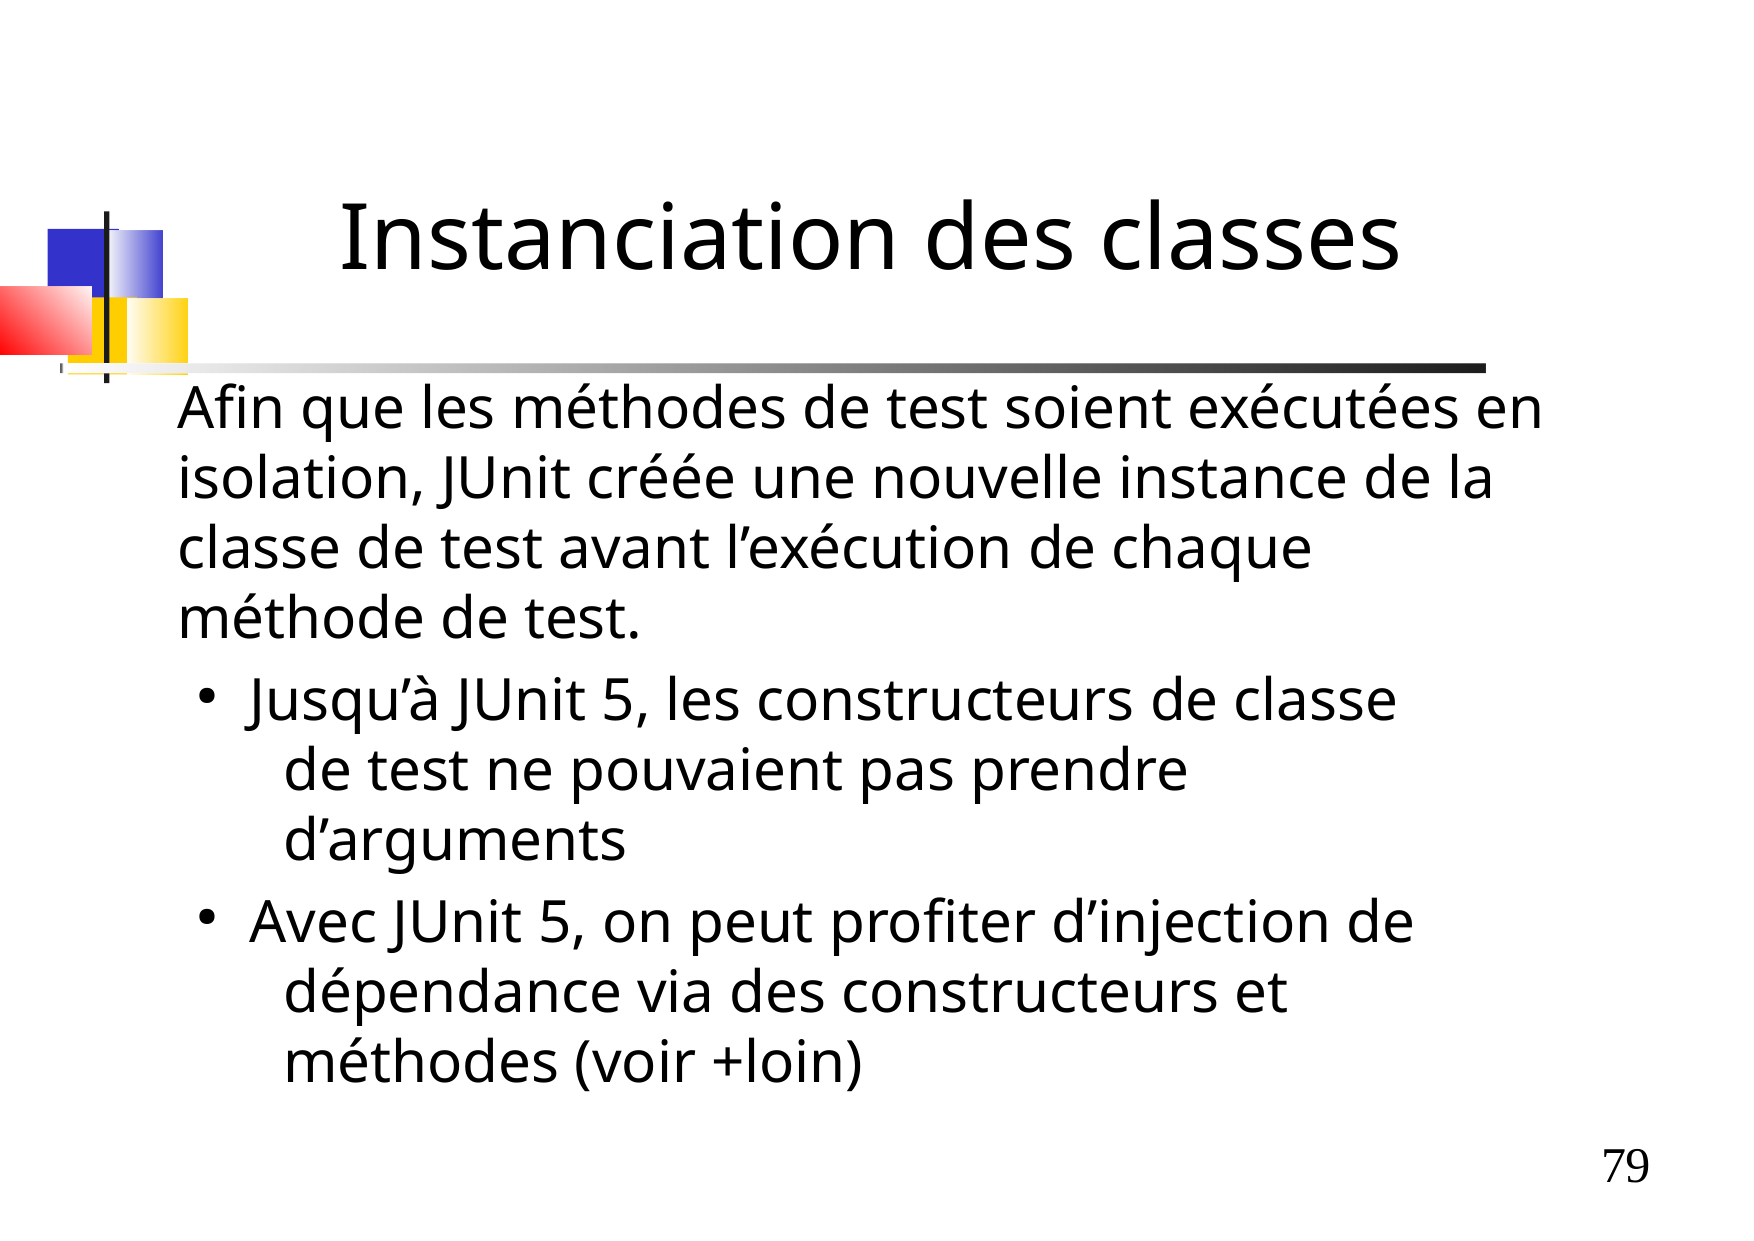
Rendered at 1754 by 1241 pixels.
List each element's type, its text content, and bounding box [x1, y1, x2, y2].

picture [0, 285, 92, 355]
picture [60, 229, 179, 384]
slide_number 79 [1569, 1135, 1660, 1241]
title Instanciation des classes [179, 183, 1564, 406]
list Afin que les méthodes de test soient exécutées en isolation, JUnit créée une nouvelle instance de la classe de test avant l’exécution de chaque méthode de test. Jusqu’à JUnit 5, les constructeurs de classe de test ne pouvaient pas prendre d’arguments Avec JUnit 5, on peut profiter d’injection de dépendance via des constructeurs et méthodes (voir +loin) [177, 365, 1563, 1101]
